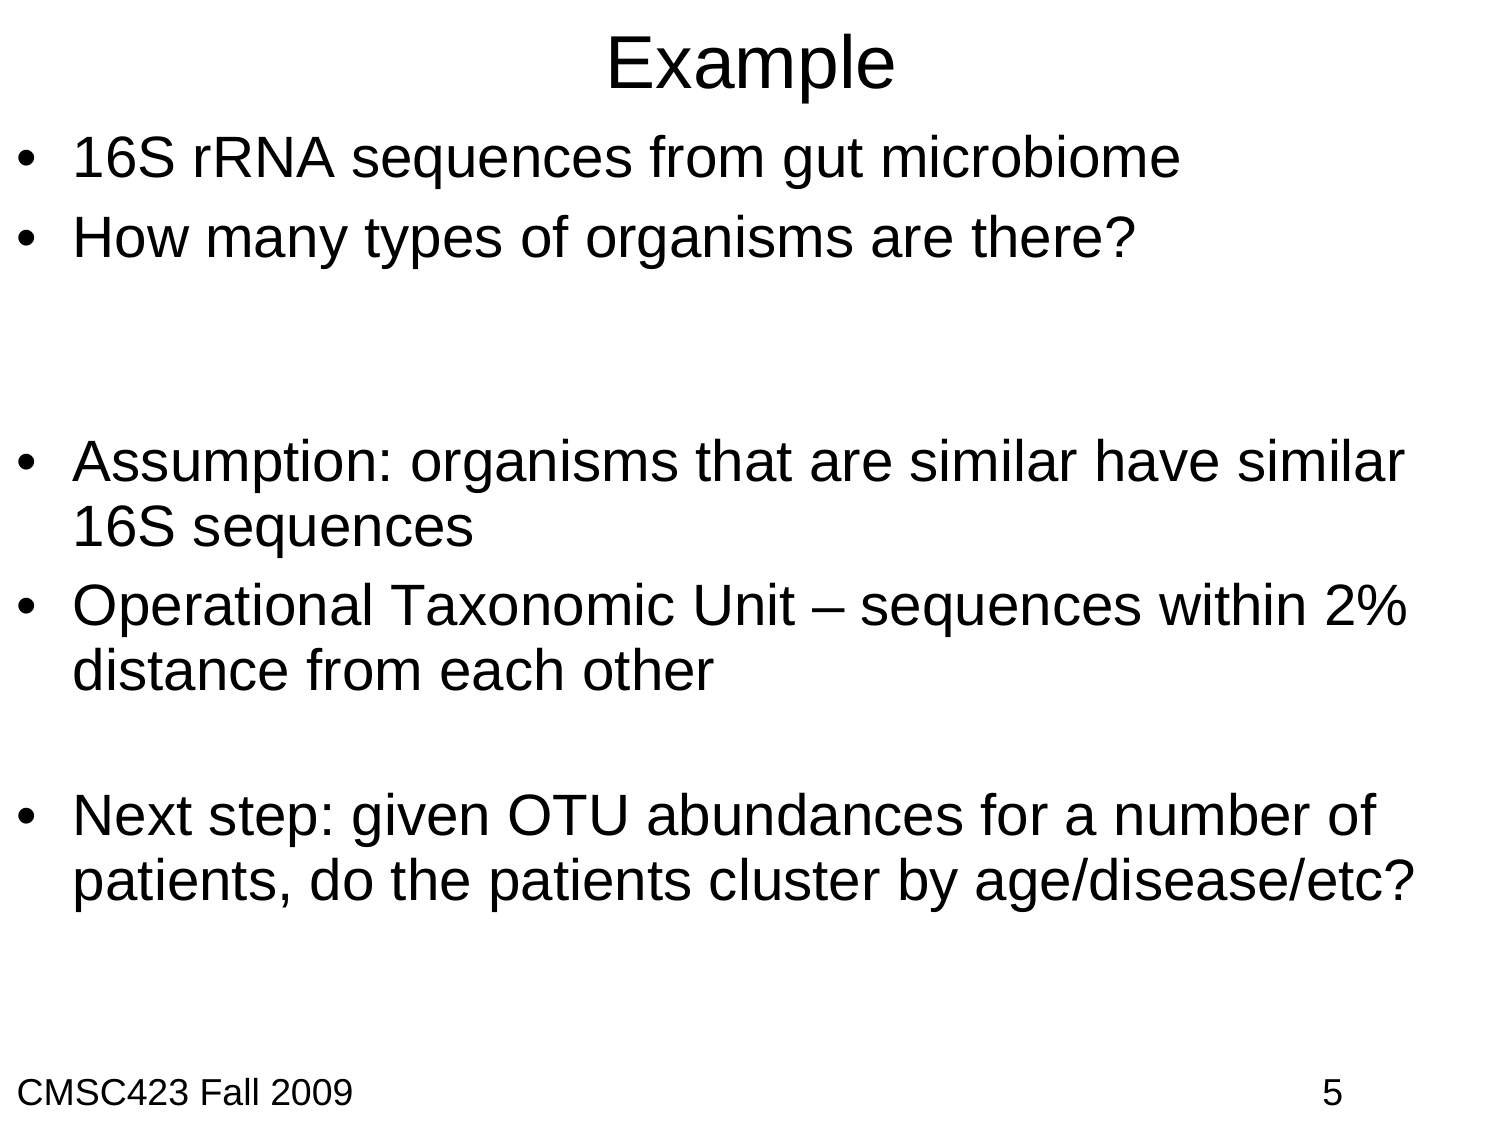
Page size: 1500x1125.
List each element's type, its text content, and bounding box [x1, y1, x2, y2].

title Example [19, 17, 1485, 108]
list 16S rRNA sequences from gut microbiome How many types of organisms are there? Assumption: organisms that are similar have similar 16S sequences Operational Taxonomic Unit – sequences within 2% distance from each other Next step: given OTU abundances for a number of patients, do the patients cluster by age/disease/etc? [16, 124, 1485, 1057]
